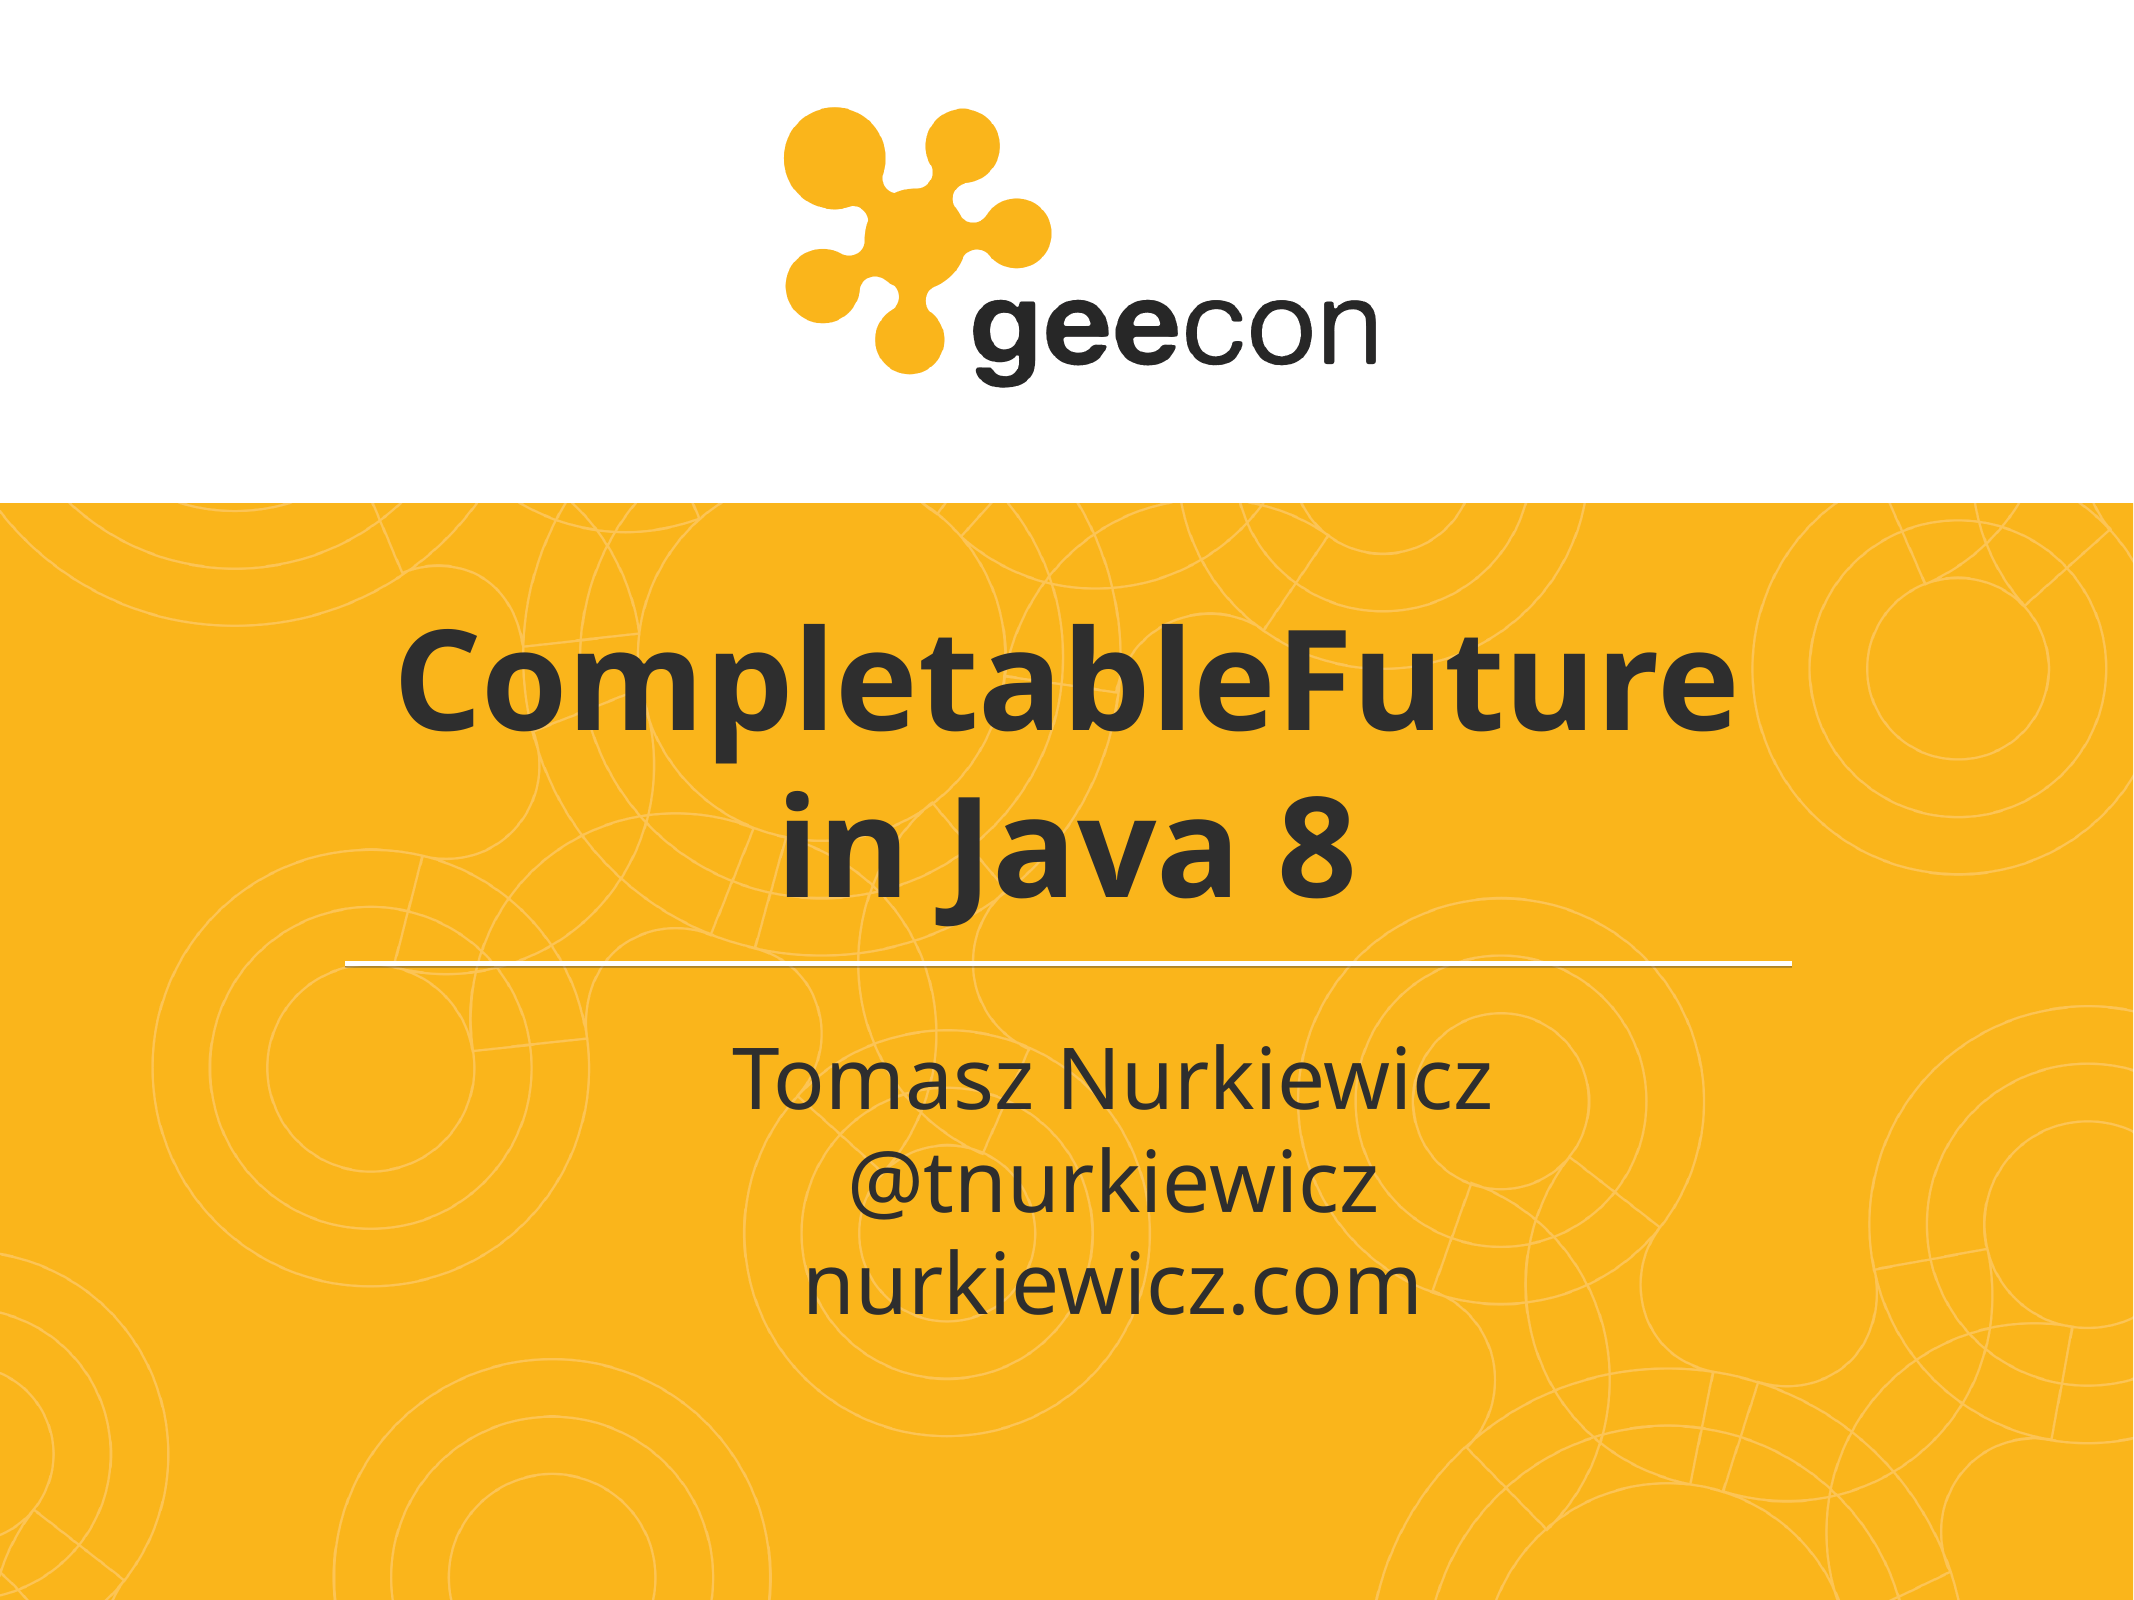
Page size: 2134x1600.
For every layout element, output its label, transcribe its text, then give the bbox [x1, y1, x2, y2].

text_box [346, 961, 1791, 965]
picture [0, 0, 2134, 1600]
list Tomasz Nurkiewicz @tnurkiewicz nurkiewicz.com [469, 1024, 1758, 1512]
title CompletableFuture in Java 8 [325, 708, 1808, 926]
